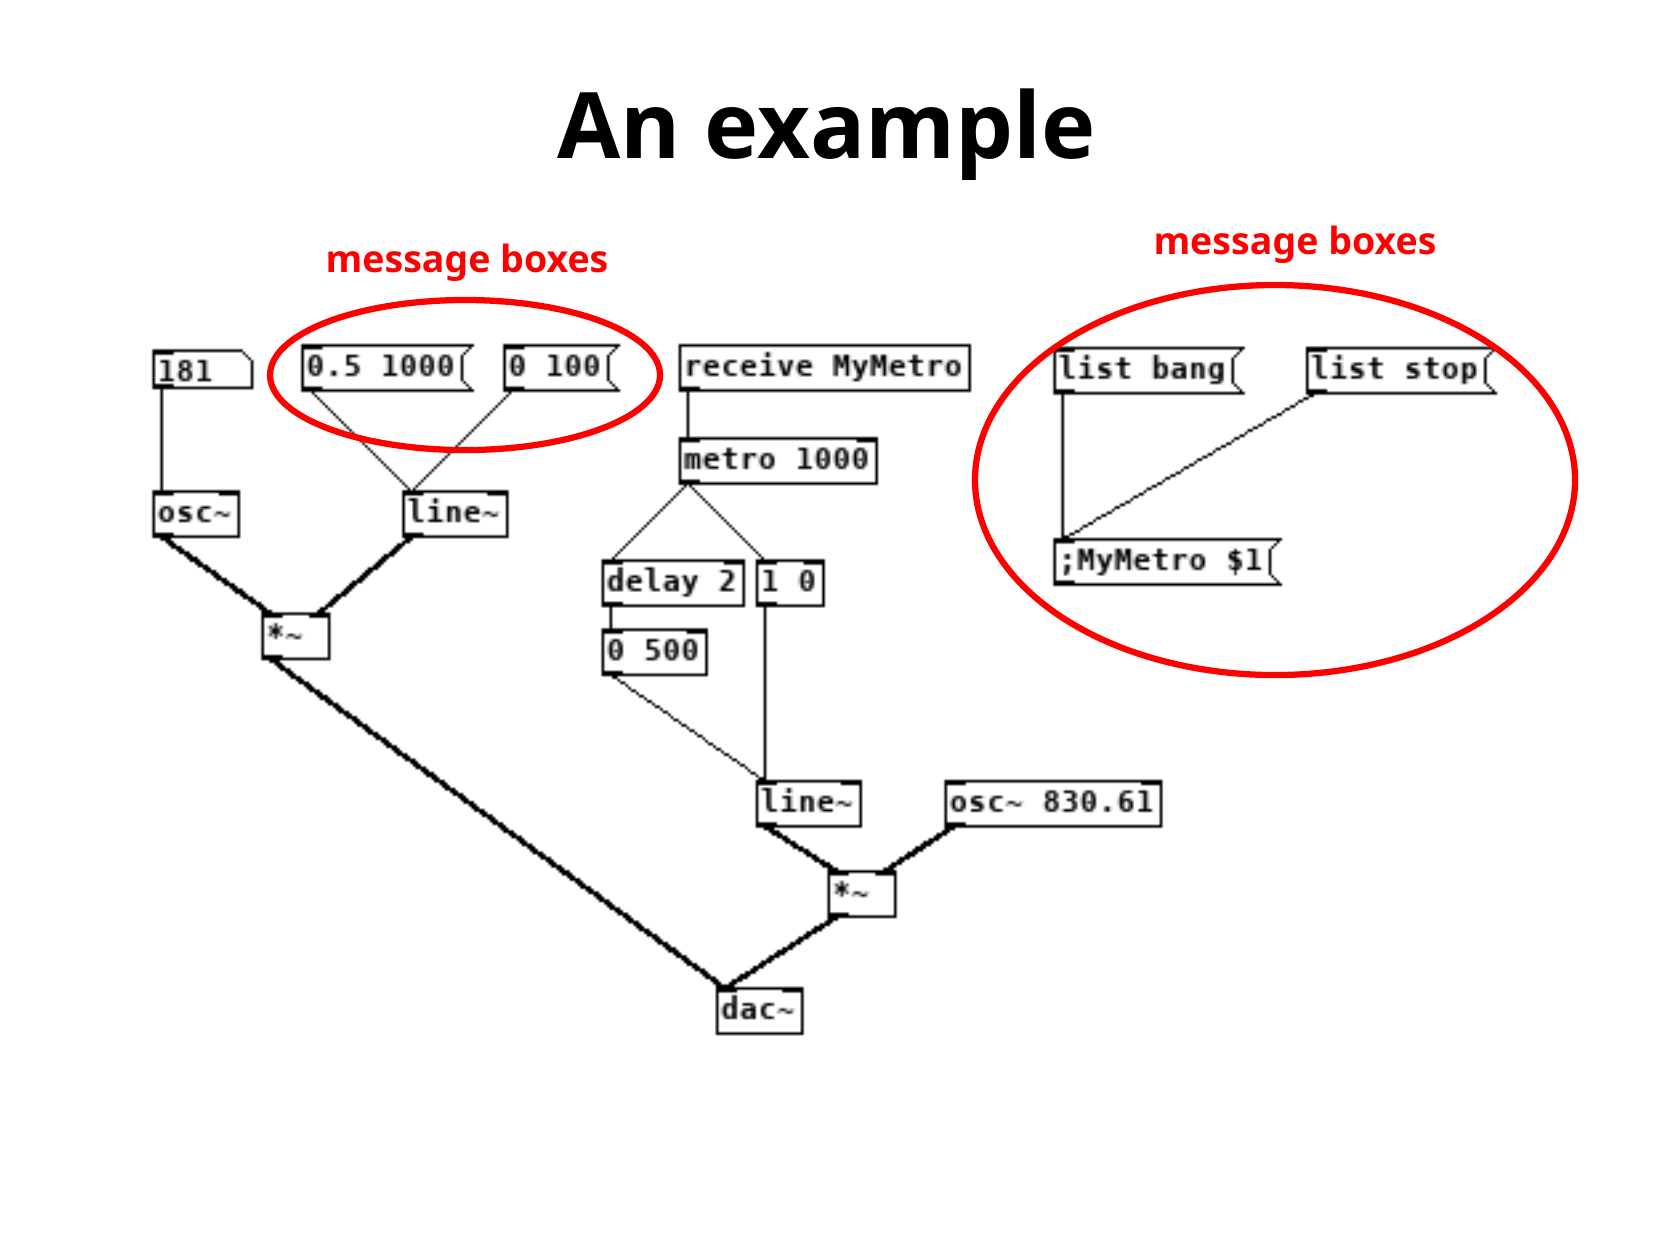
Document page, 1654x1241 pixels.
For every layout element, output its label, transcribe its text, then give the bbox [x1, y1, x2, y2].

picture [274, 321, 656, 446]
picture [1459, 321, 1530, 371]
text_box message boxes [1193, 203, 1397, 277]
text_box message boxes [366, 220, 569, 295]
title An example [82, 19, 1571, 227]
picture [124, 321, 1530, 1066]
picture [979, 321, 1530, 671]
